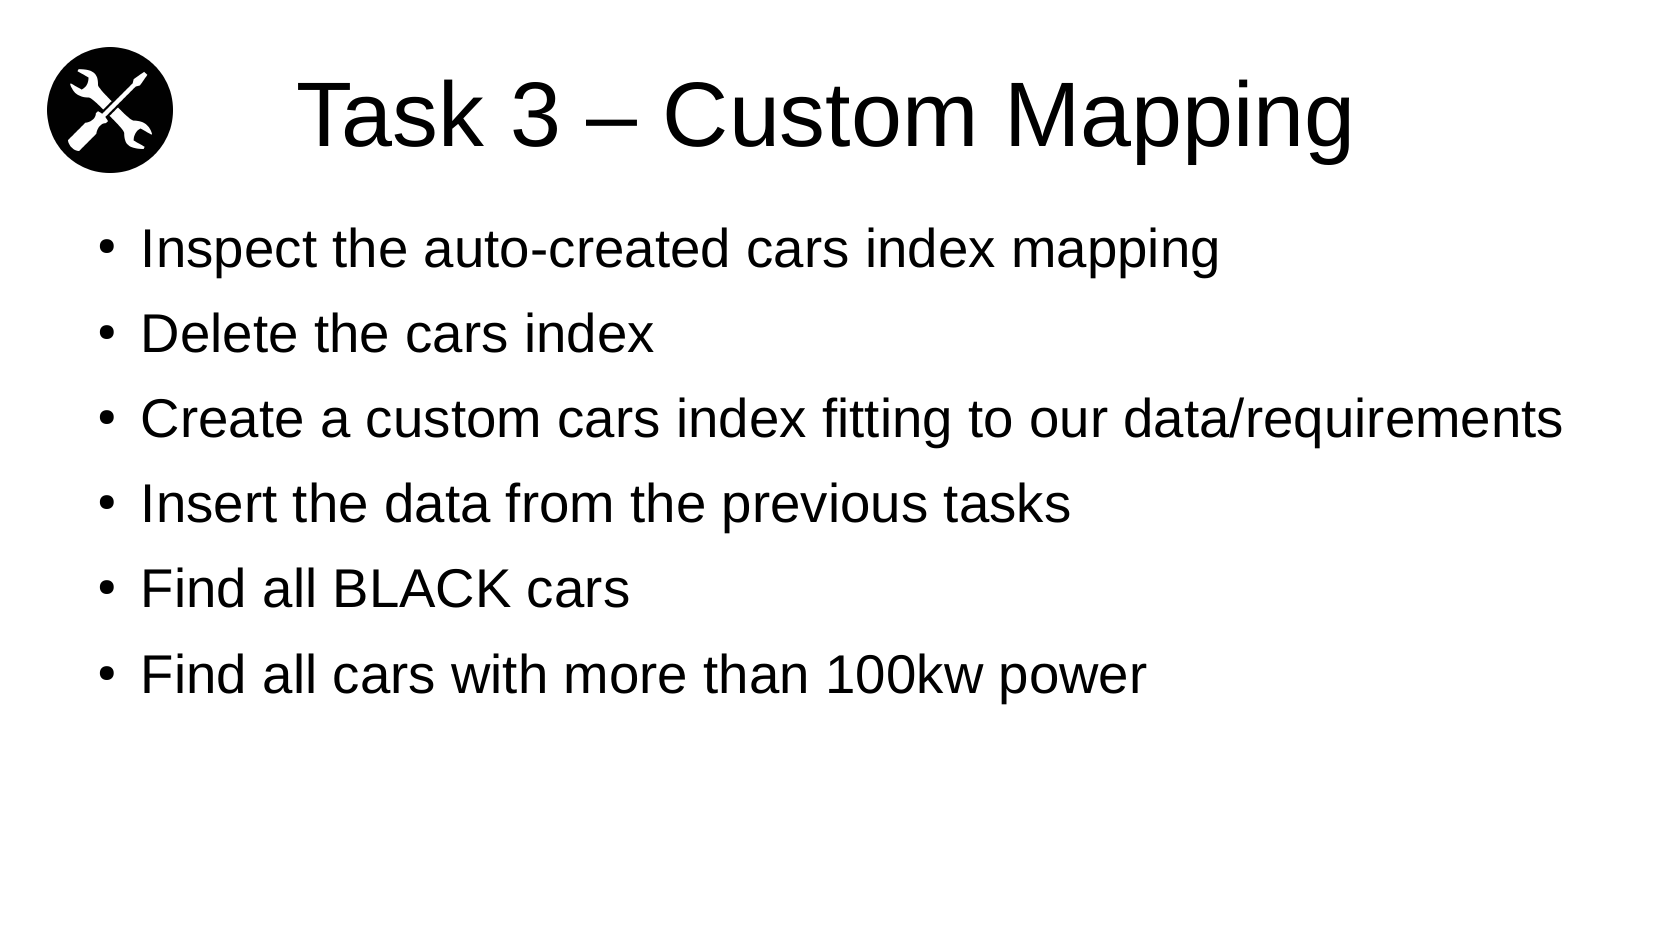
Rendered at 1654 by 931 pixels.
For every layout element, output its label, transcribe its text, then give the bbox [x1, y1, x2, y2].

title Task 3 – Custom Mapping [82, 37, 1571, 193]
list Inspect the auto-created cars index mapping Delete the cars index Create a custom cars index fitting to our data/requirements Insert the data from the previous tasks Find all BLACK cars Find all cars with more than 100kw power [82, 217, 1571, 758]
picture [47, 47, 173, 173]
